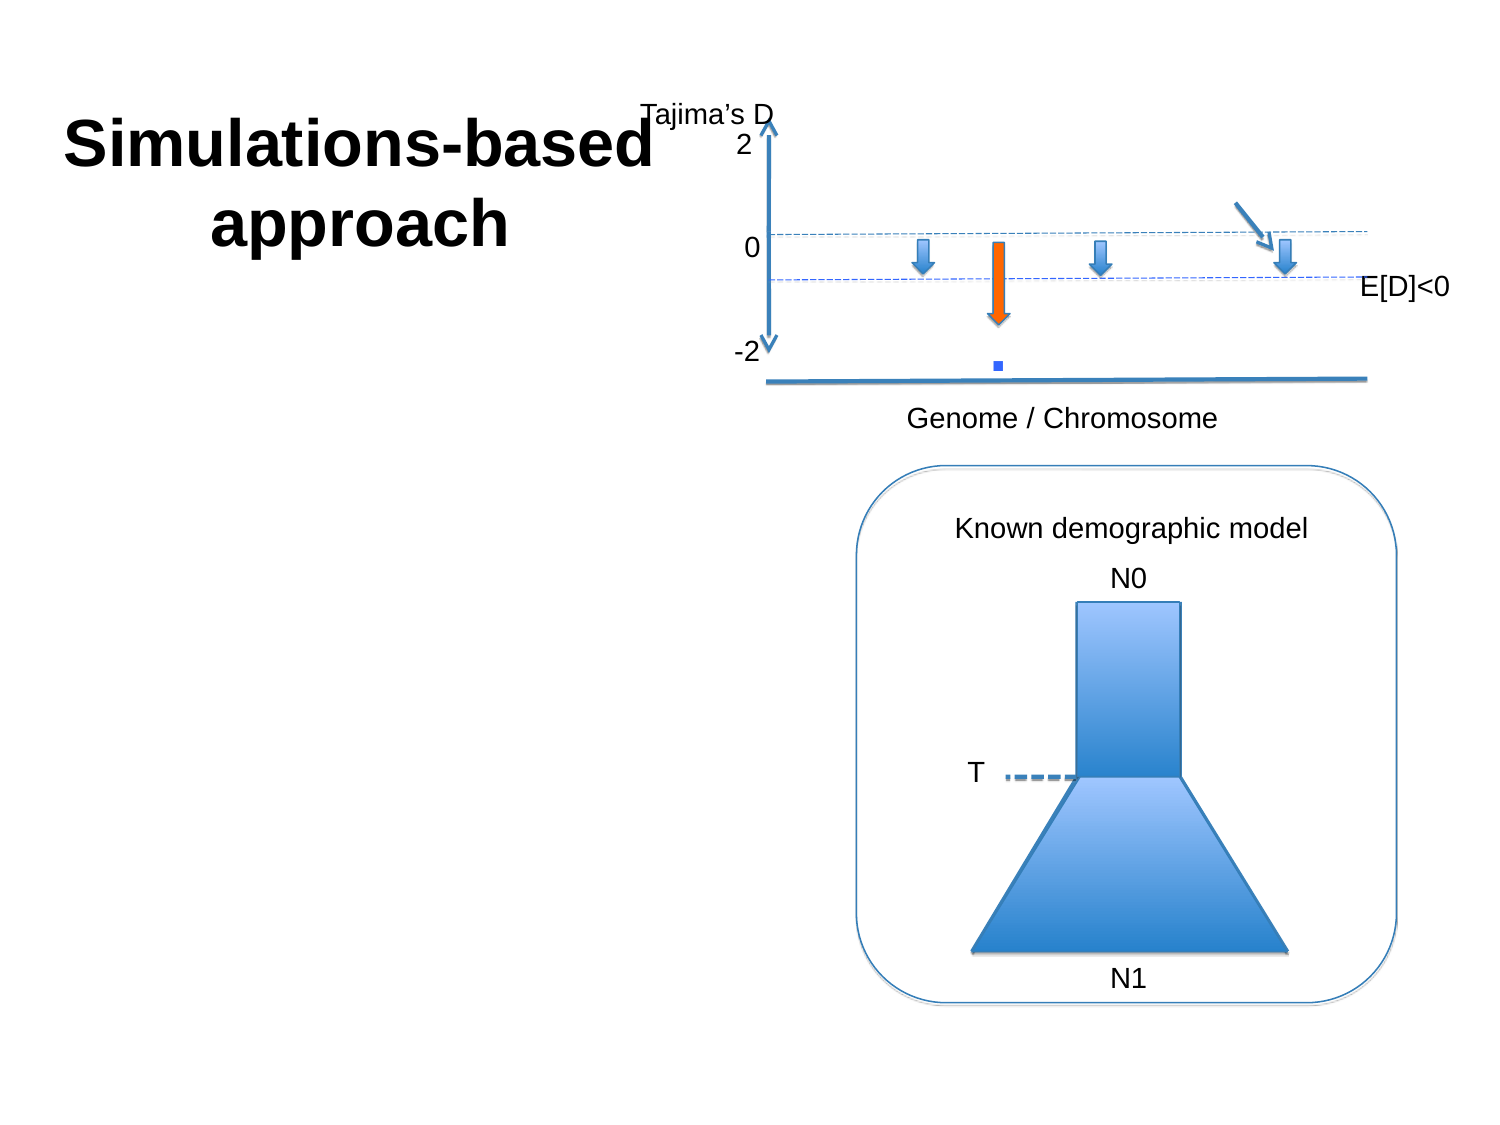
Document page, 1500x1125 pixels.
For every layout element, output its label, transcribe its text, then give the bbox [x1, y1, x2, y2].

text_box Genome / Chromosome [891, 392, 1234, 443]
text_box [987, 242, 1011, 325]
text_box T [952, 746, 1000, 797]
text_box 2 [721, 117, 768, 168]
text_box [972, 601, 1288, 952]
text_box . [975, 297, 1023, 393]
text_box N1 [1095, 952, 1163, 1001]
text_box N0 [1095, 552, 1163, 601]
text_box 0 [729, 221, 776, 272]
text_box [911, 239, 935, 274]
title Simulations-based approach [46, 129, 674, 229]
text_box [1089, 241, 1112, 276]
text_box E[D]<0 [1345, 259, 1466, 310]
text_box [1273, 239, 1297, 274]
text_box -2 [719, 324, 775, 375]
text_box Tajima’s D [625, 88, 790, 138]
text_box Known demographic model [939, 502, 1324, 552]
